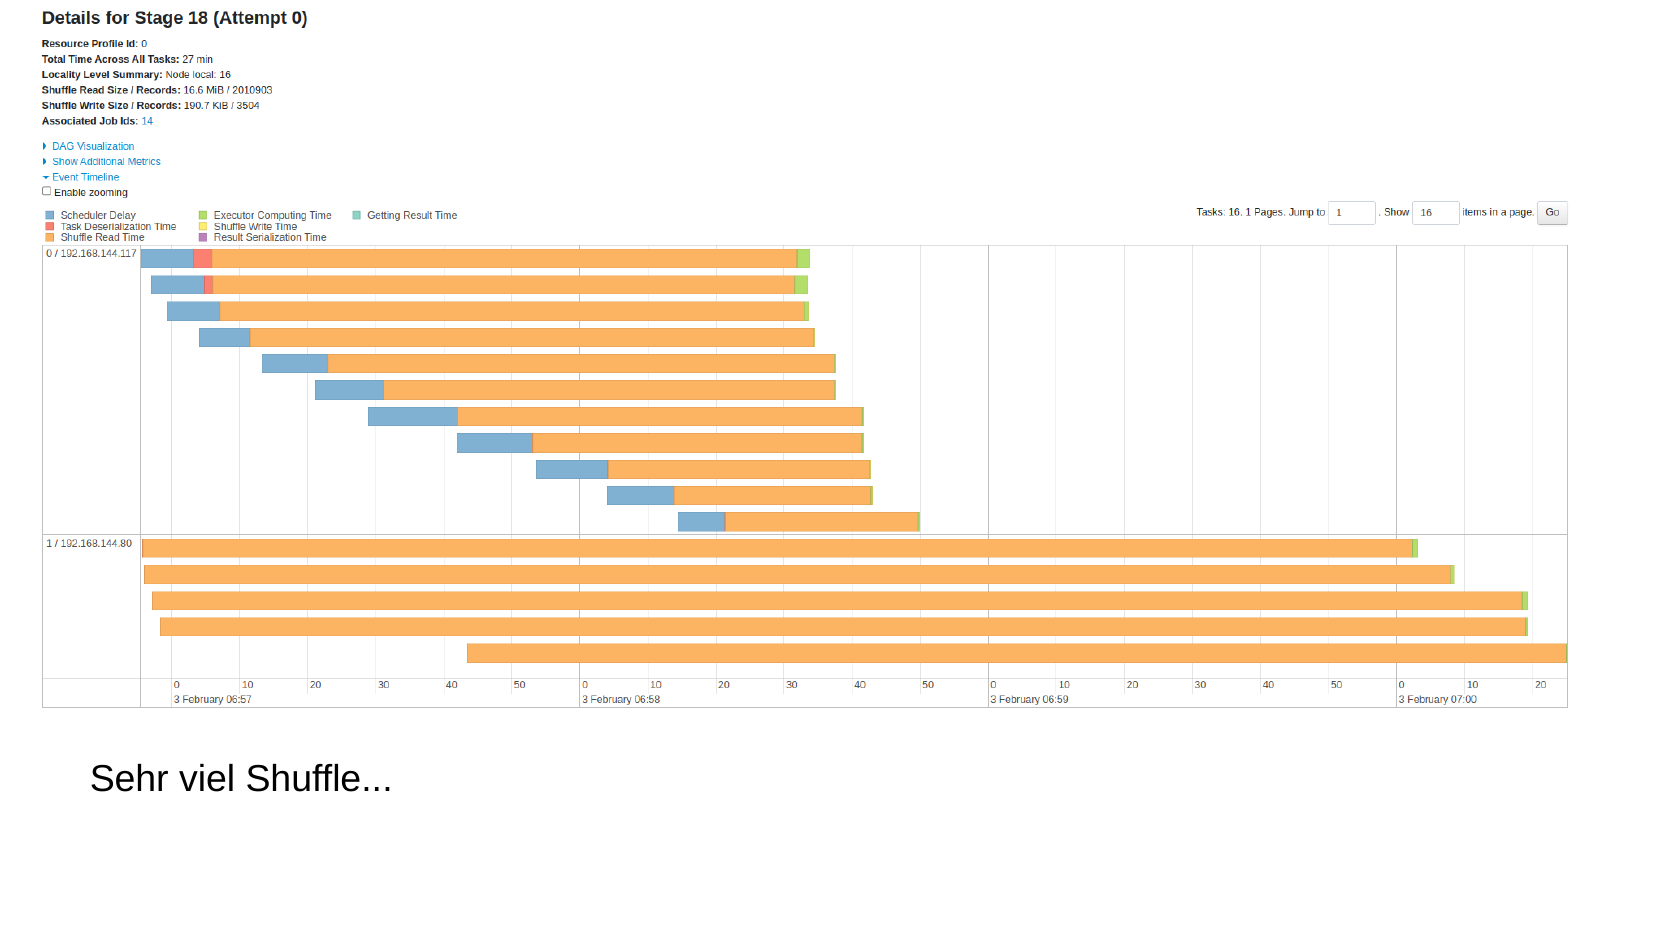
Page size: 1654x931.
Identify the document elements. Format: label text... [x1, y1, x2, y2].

picture [37, 3, 1576, 713]
text_box Sehr viel Shuffle... [75, 750, 826, 807]
